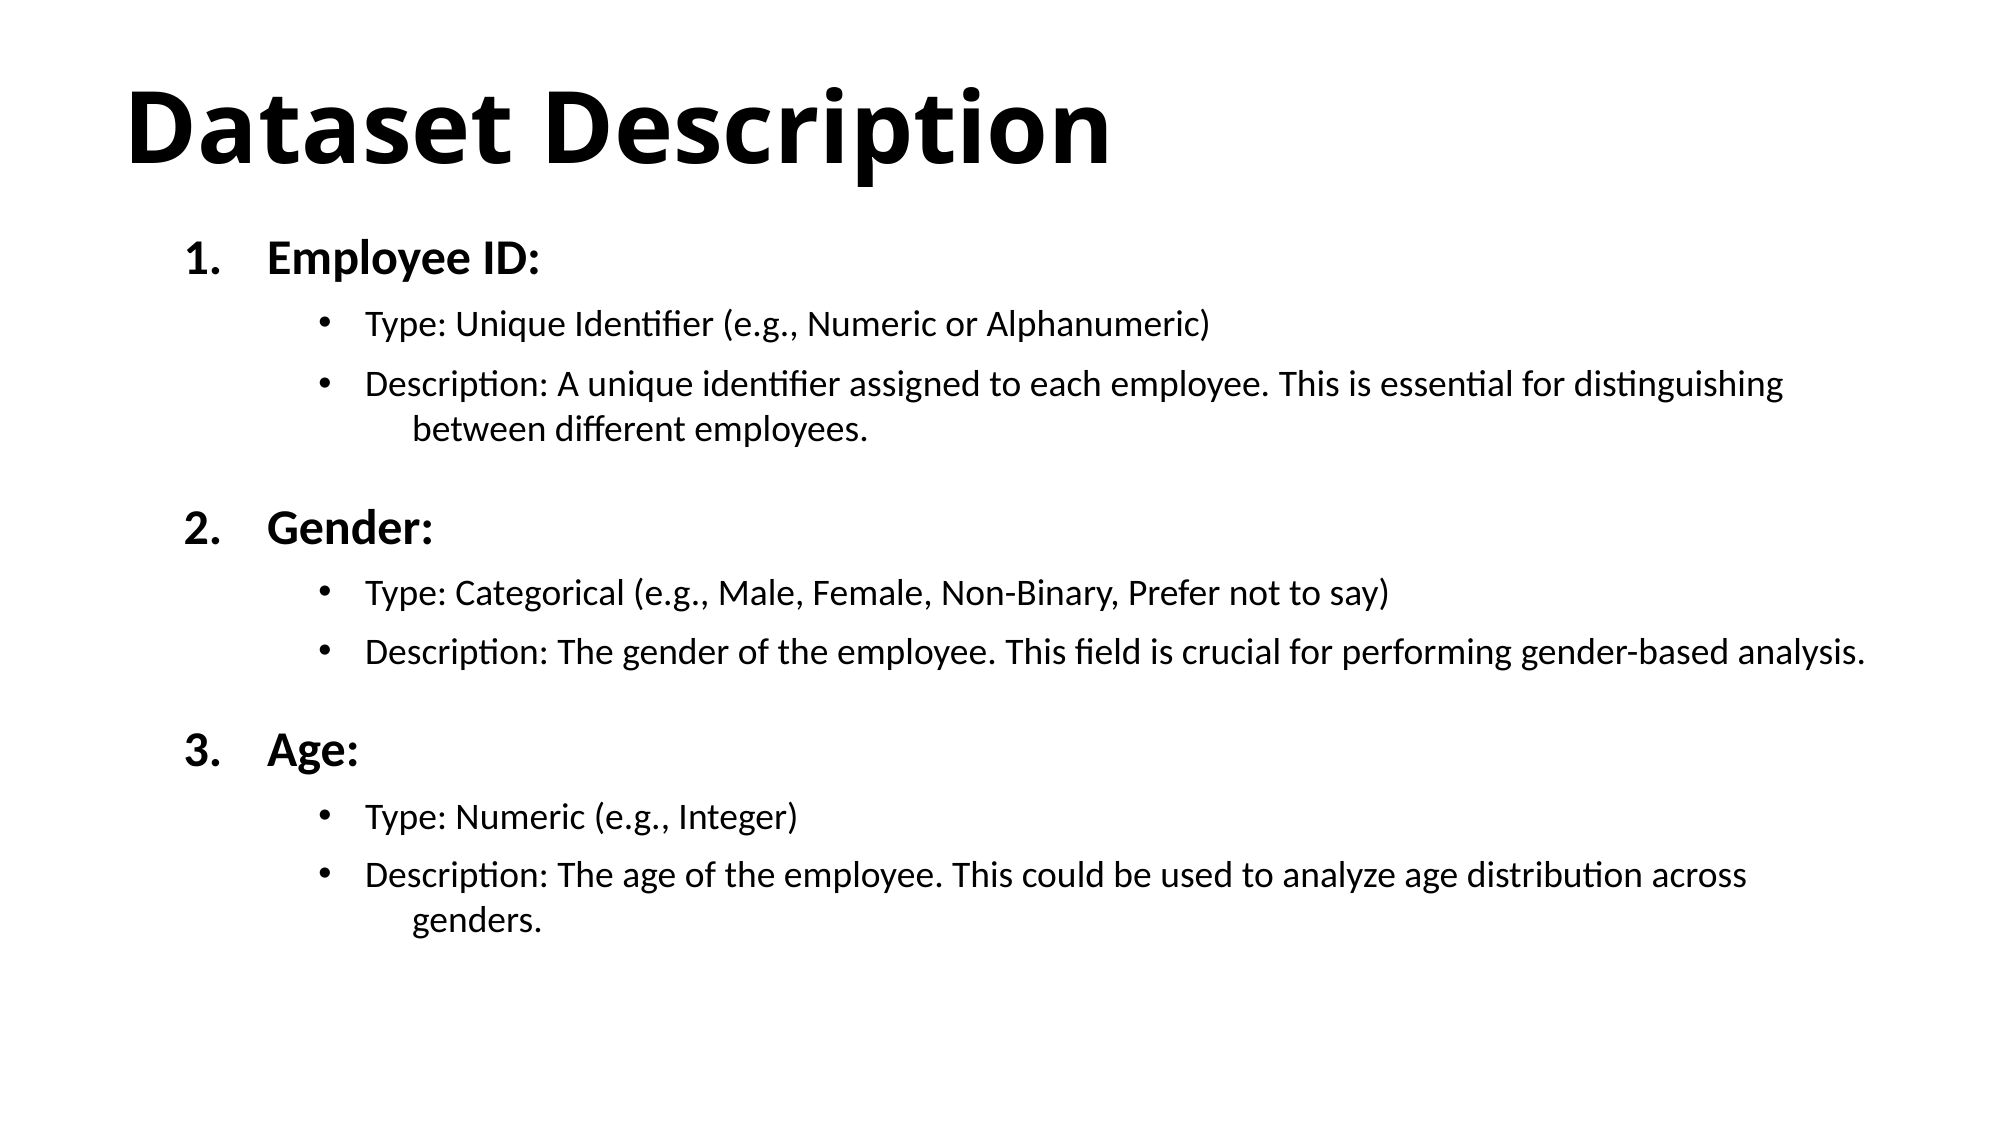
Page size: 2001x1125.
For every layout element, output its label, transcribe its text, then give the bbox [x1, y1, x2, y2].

text_box Description: A unique identifier assigned to each employee. This is essential for distinguishing between different employees. [303, 351, 1877, 458]
text_box Description: The age of the employee. This could be used to analyze age distribution across genders. [303, 842, 1877, 949]
text_box 1. Employee ID: [168, 216, 1170, 293]
text_box Type: Categorical (e.g., Male, Female, Non-Binary, Prefer not to say) [303, 560, 1639, 619]
text_box 2. Gender: [168, 486, 1170, 563]
text_box 3. Age: [168, 708, 1086, 785]
title Dataset Description [123, 63, 1877, 188]
text_box Type: Unique Identifier (e.g., Numeric or Alphanumeric) [303, 291, 1305, 351]
text_box Description: The gender of the employee. This field is crucial for performing gender-based analysis. [303, 619, 1899, 681]
text_box Type: Numeric (e.g., Integer) [303, 784, 1305, 842]
